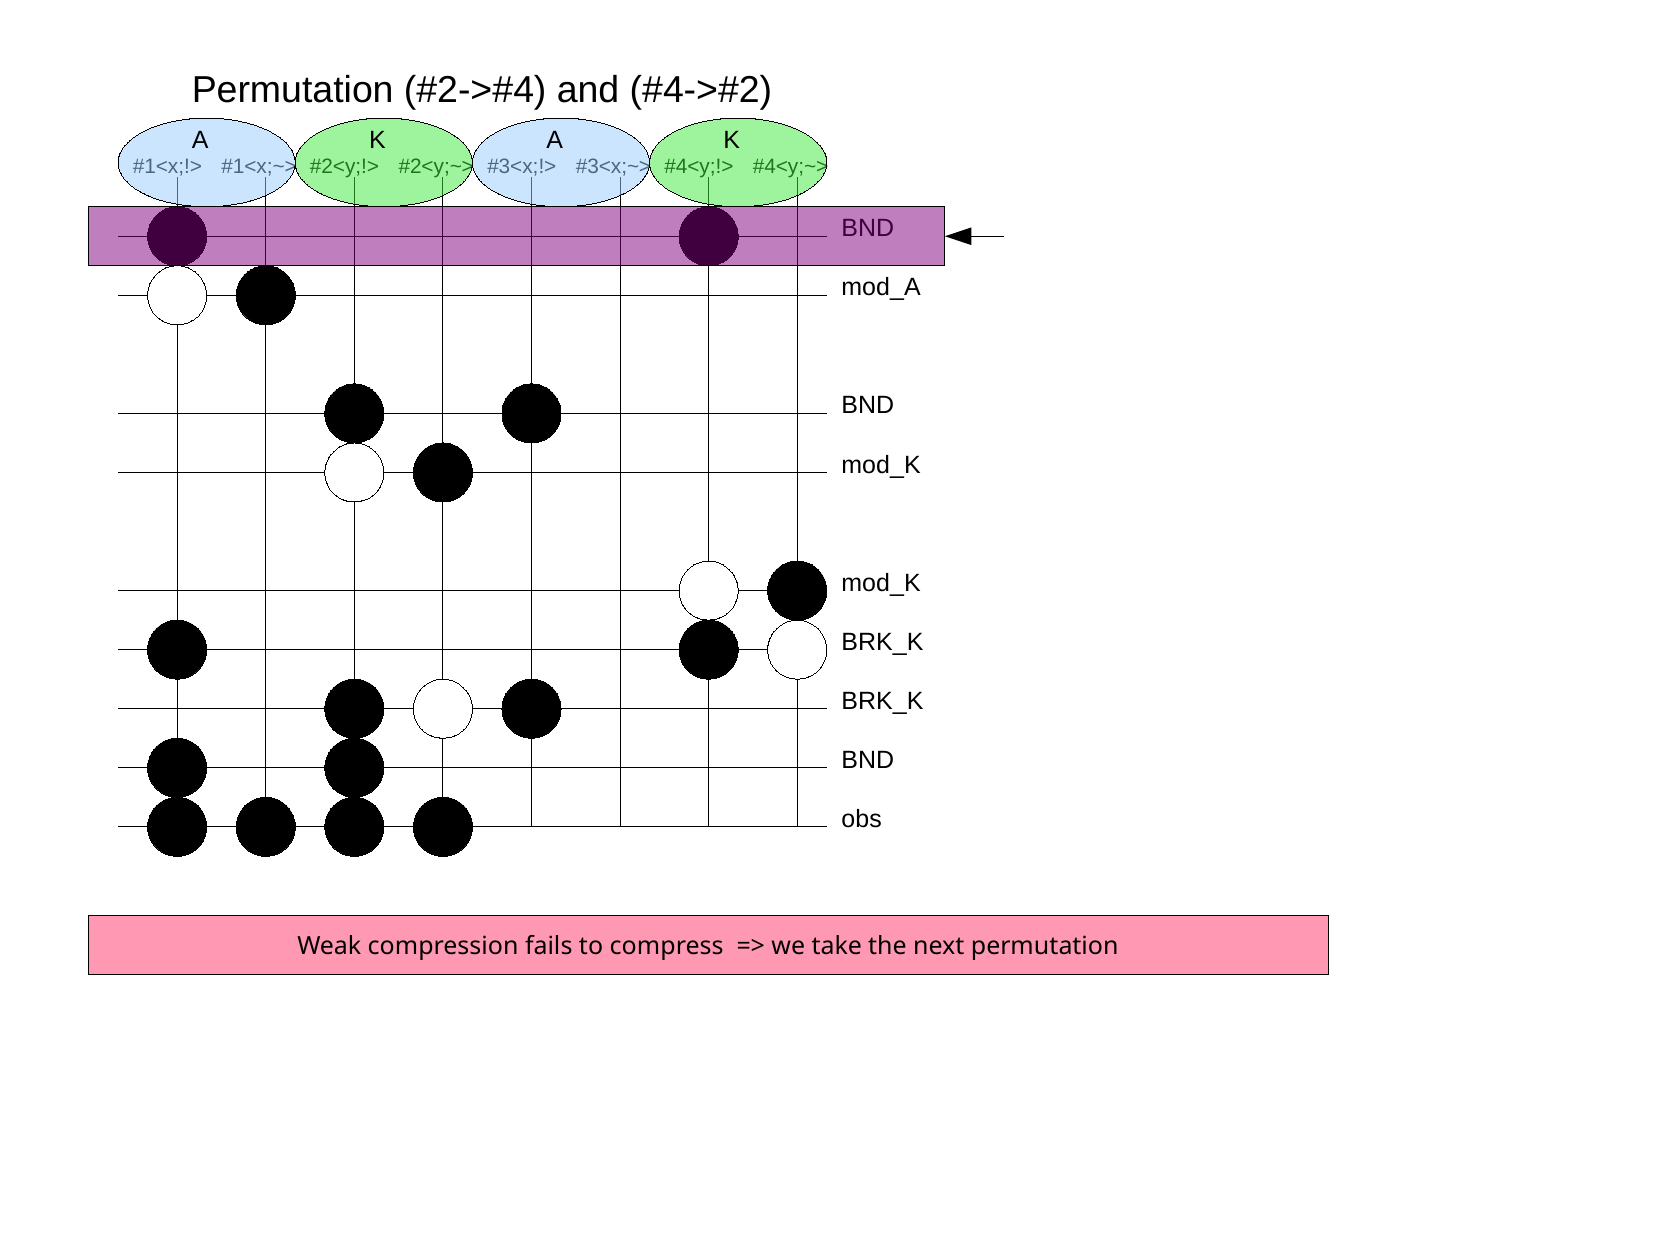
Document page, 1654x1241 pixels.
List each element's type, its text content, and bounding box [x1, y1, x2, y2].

text_box BND [826, 738, 910, 798]
text_box BND [826, 383, 910, 442]
text_box Permutation (#2->#4) and (#4->#2) [177, 61, 788, 119]
text_box [324, 679, 384, 857]
text_box #1<x;!> [118, 169, 130, 186]
text_box A [177, 118, 224, 161]
text_box [324, 383, 384, 502]
text_box obs [826, 797, 897, 857]
text_box BRK_K [826, 620, 939, 679]
text_box #4<y;~> [815, 147, 843, 186]
text_box #4<y;!> [649, 168, 662, 186]
text_box [147, 738, 207, 857]
text_box K [708, 118, 756, 161]
text_box #2<y;~> [461, 171, 472, 186]
text_box #3<x;!> [472, 168, 484, 186]
text_box [413, 679, 473, 739]
text_box [147, 620, 207, 680]
text_box mod_A [826, 266, 937, 325]
text_box [501, 383, 562, 443]
text_box Weak compression fails to compress => we take the next permutation [88, 915, 1329, 975]
text_box #2<y;!> [295, 169, 307, 186]
text_box A [531, 118, 578, 161]
text_box [767, 561, 827, 680]
text_box [236, 797, 296, 857]
text_box #3<x;~> [638, 171, 649, 186]
text_box [413, 797, 473, 857]
text_box BRK_K [826, 679, 939, 739]
text_box #1<x;~> [283, 170, 295, 186]
text_box [413, 442, 473, 502]
text_box [679, 561, 739, 680]
text_box [501, 679, 562, 739]
text_box mod_K [826, 561, 937, 620]
text_box [88, 118, 945, 325]
text_box mod_K [826, 442, 937, 502]
text_box K [354, 118, 401, 161]
